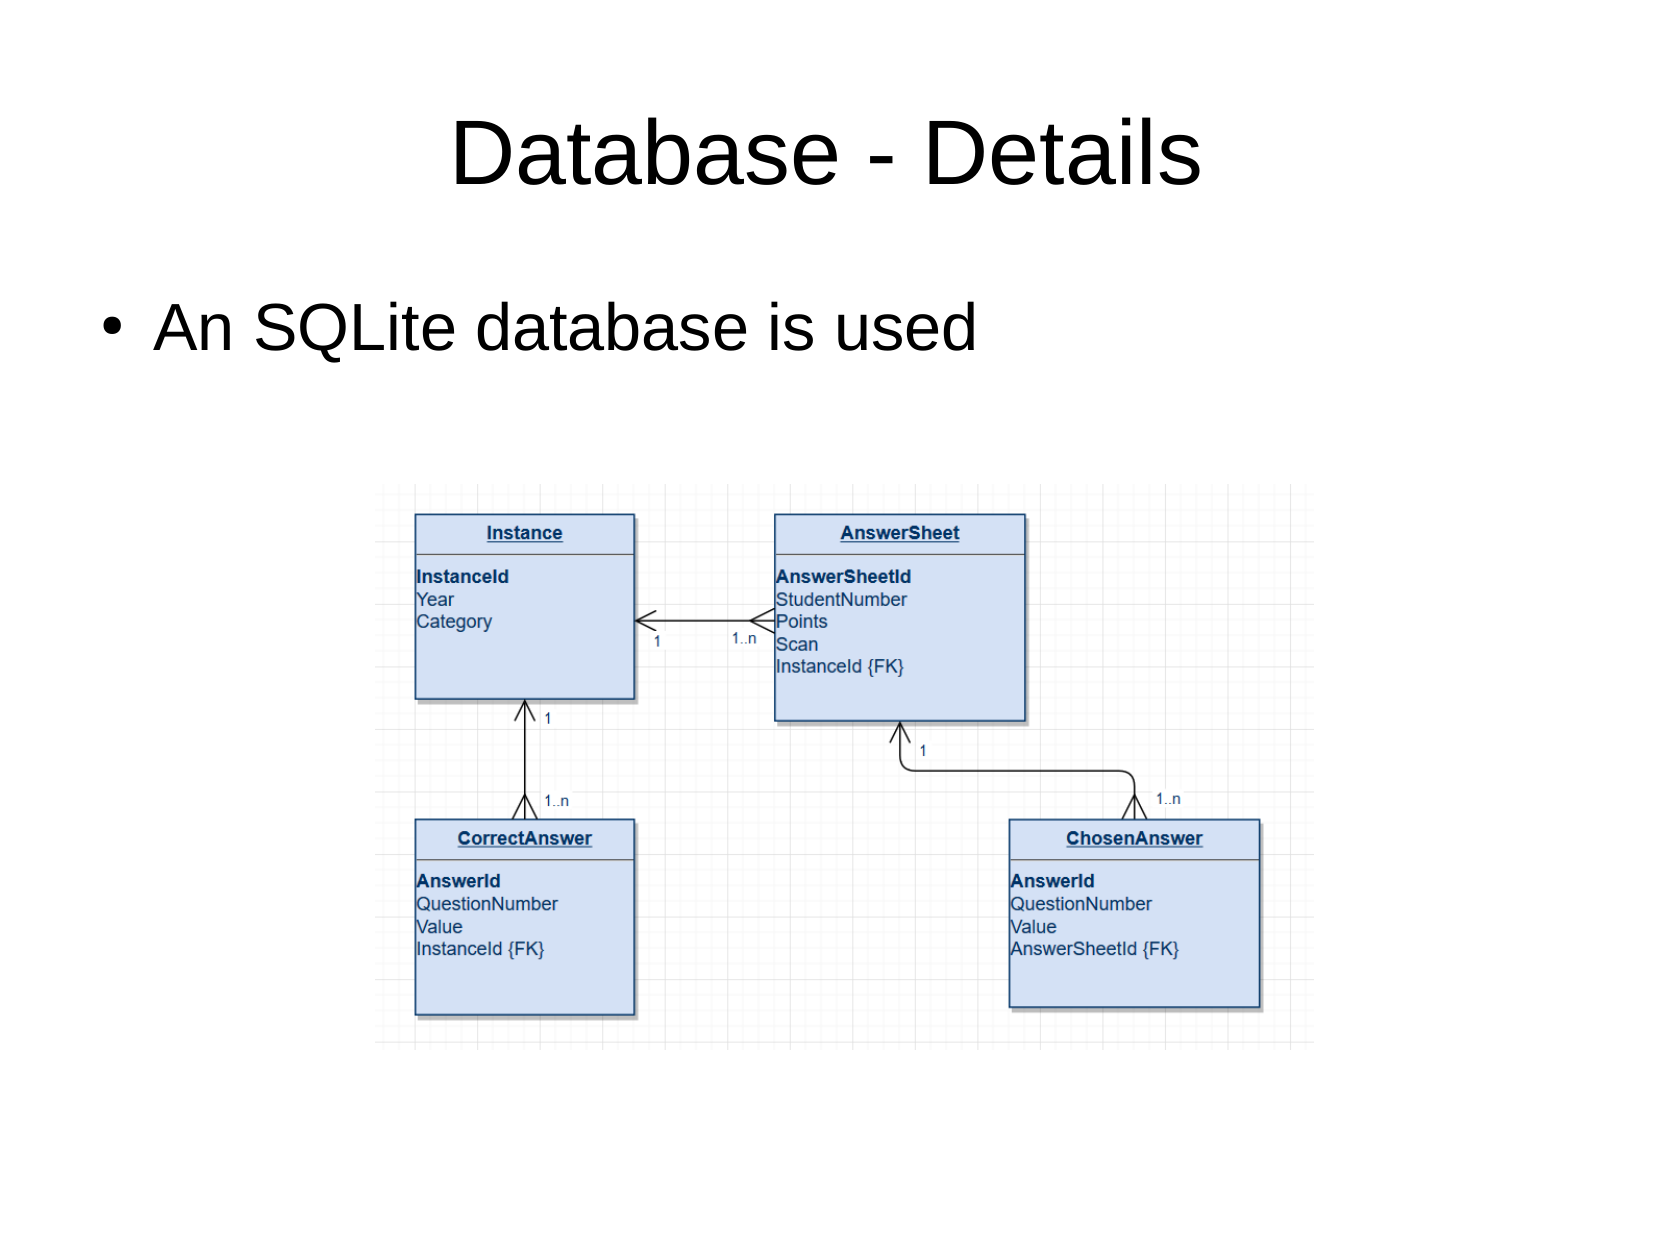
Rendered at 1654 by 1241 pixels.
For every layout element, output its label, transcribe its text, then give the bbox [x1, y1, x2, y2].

picture [375, 484, 1314, 1051]
title Database - Details [82, 49, 1571, 257]
list An SQLite database is used [82, 290, 1571, 1010]
